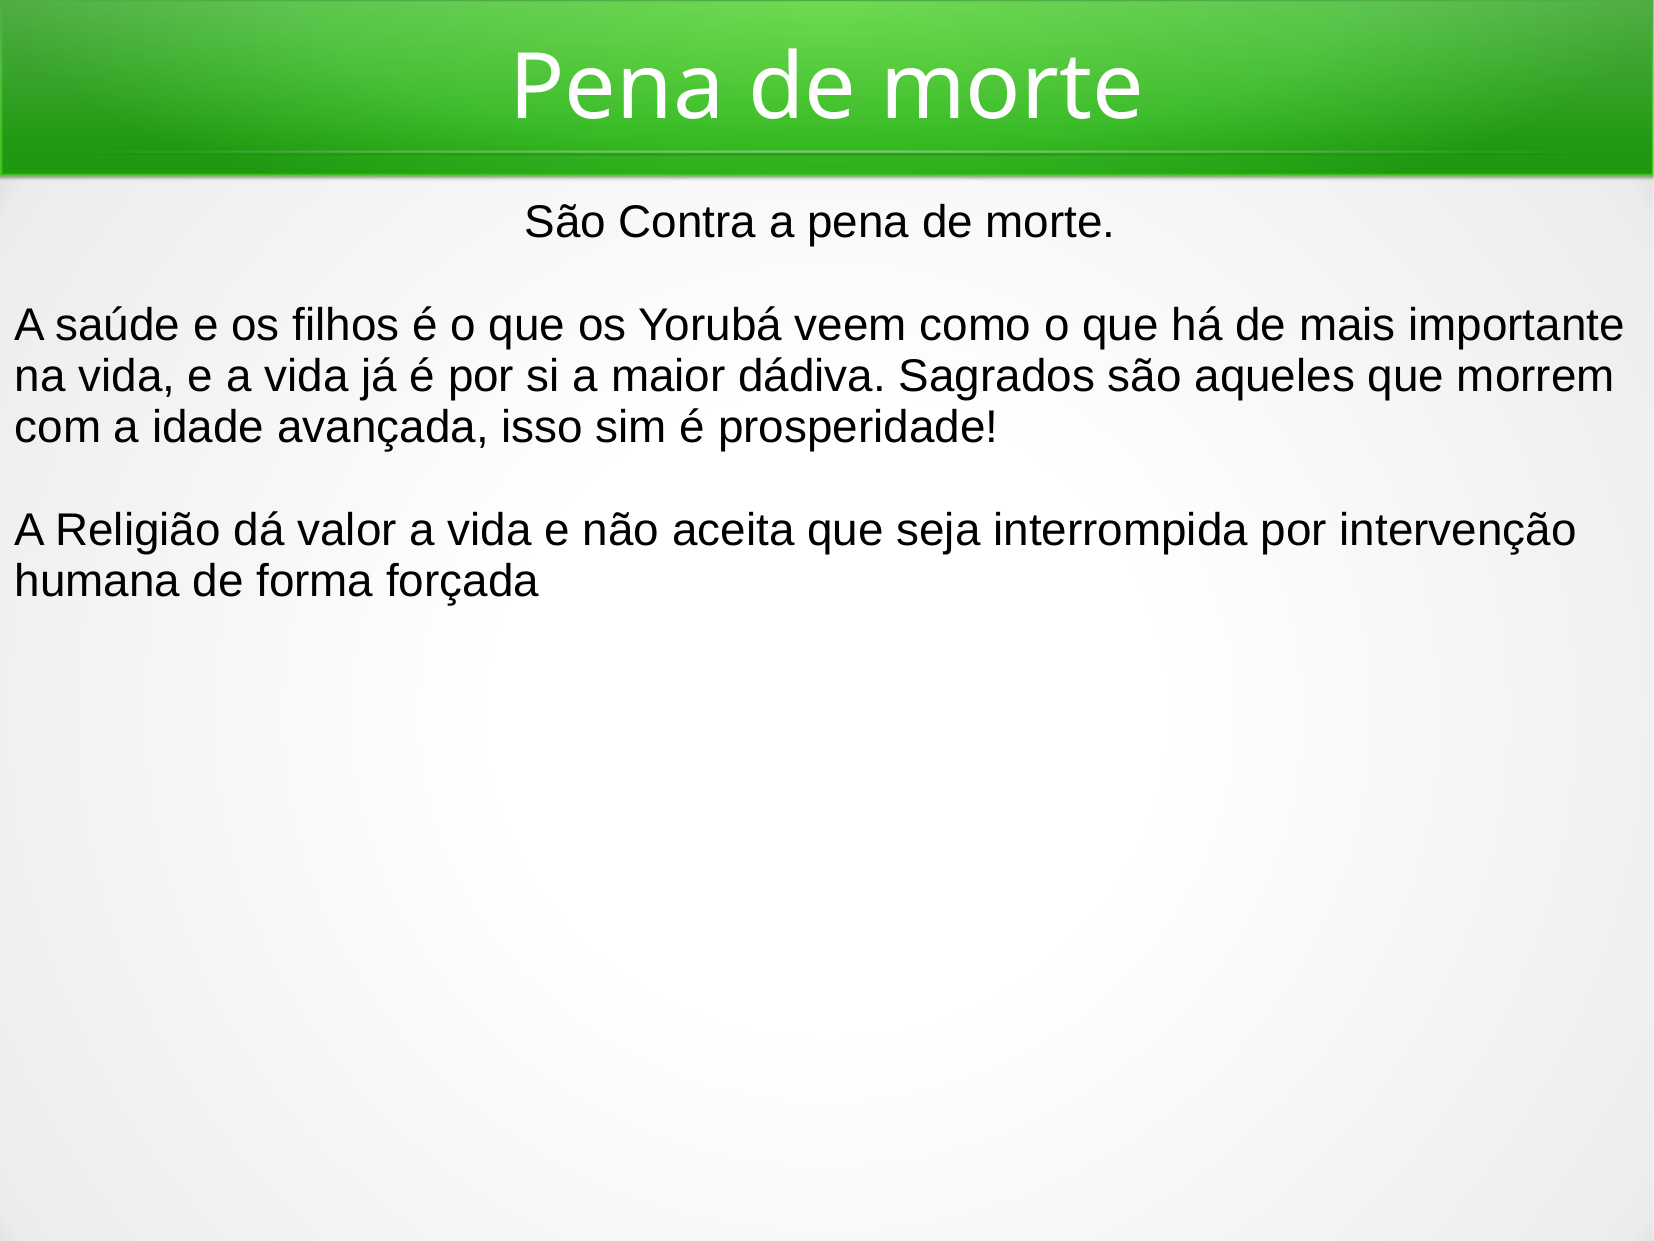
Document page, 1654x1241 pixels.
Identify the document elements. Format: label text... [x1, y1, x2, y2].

text_box São Contra a pena de morte. A saúde e os filhos é o que os Yorubá veem como o que há de mais importante na vida, e a vida já é por si a maior dádiva. Sagrados são aqueles que morrem com a idade avançada, isso sim é prosperidade! A Religião dá valor a vida e não aceita que seja interrompida por intervenção humana de forma forçada [0, 188, 1641, 614]
picture [0, 0, 1654, 1241]
title Pena de morte [82, 11, 1571, 154]
